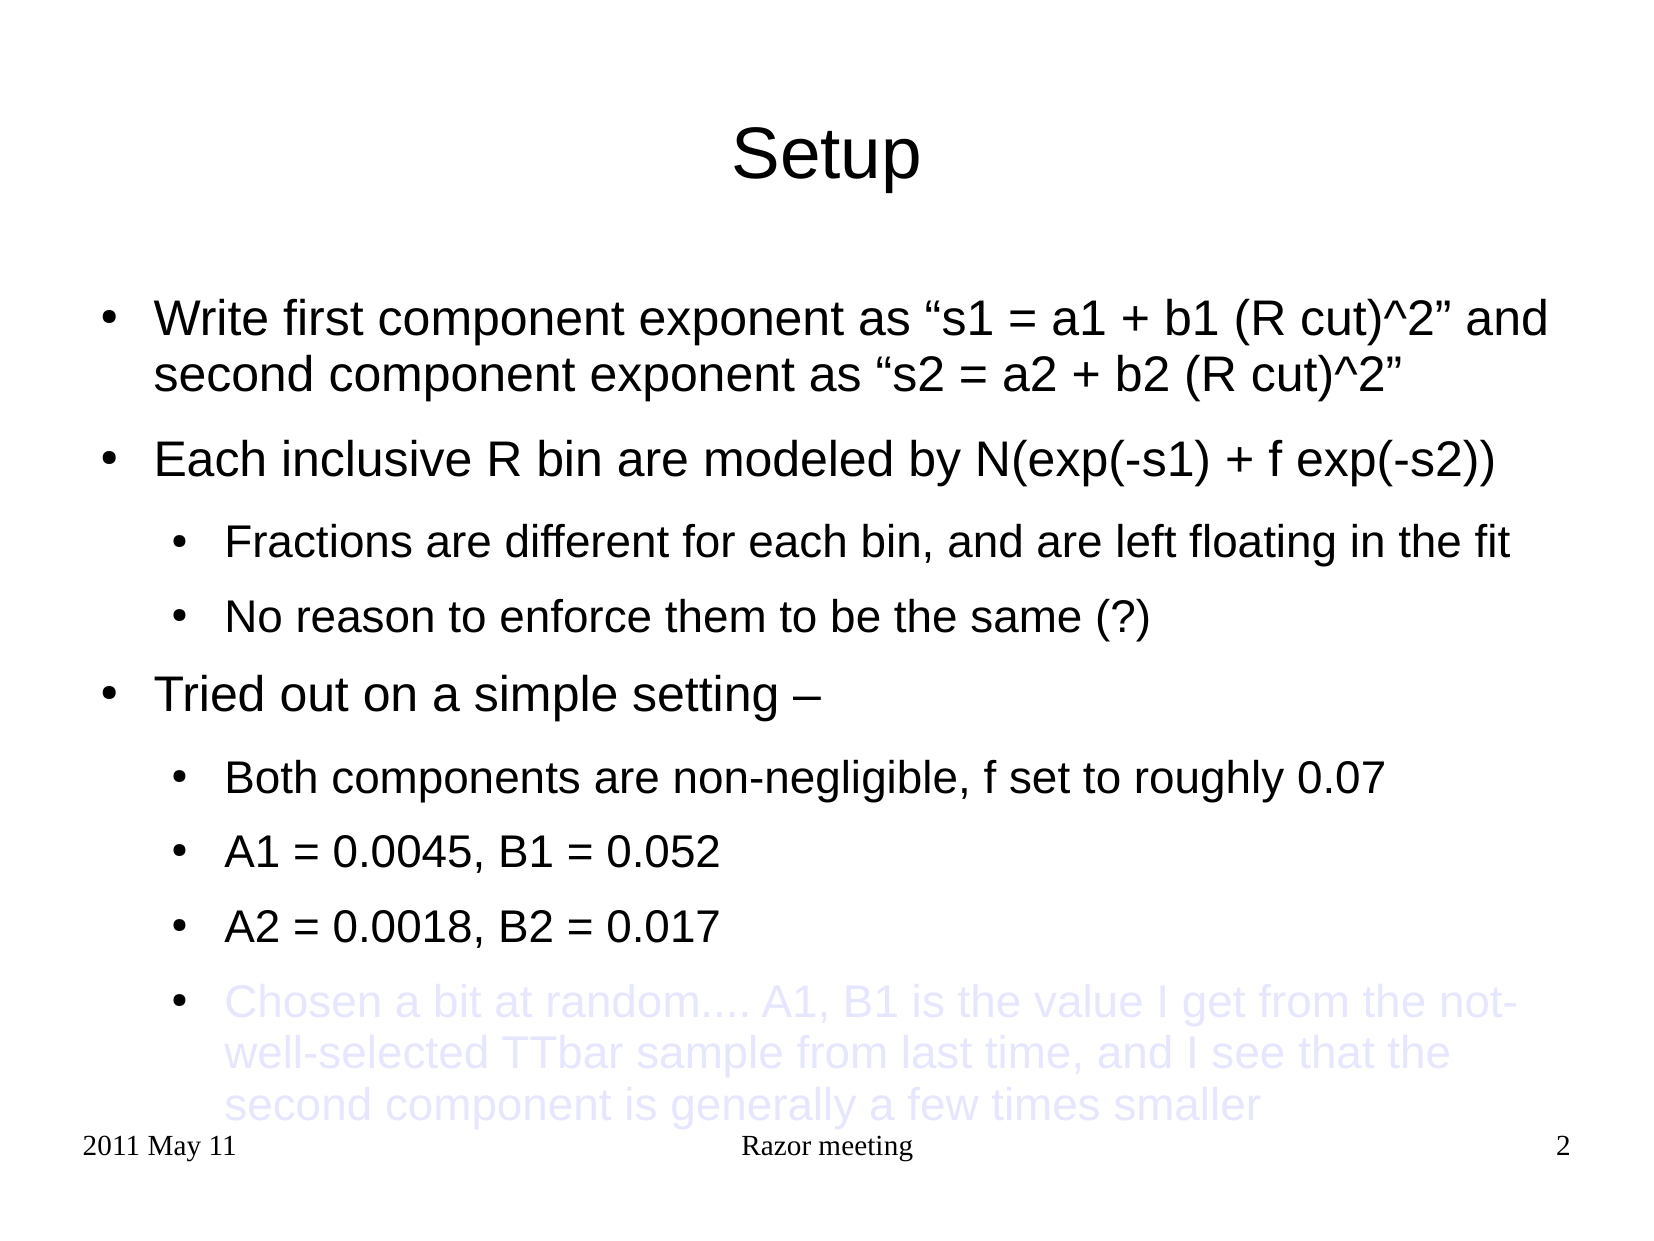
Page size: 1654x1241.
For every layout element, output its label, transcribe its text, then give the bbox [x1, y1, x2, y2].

list Write first component exponent as “s1 = a1 + b1 (R cut)^2” and second component exponent as “s2 = a2 + b2 (R cut)^2” Each inclusive R bin are modeled by N(exp(-s1) + f exp(-s2)) Fractions are different for each bin, and are left floating in the fit No reason to enforce them to be the same (?) Tried out on a simple setting – Both components are non-negligible, f set to roughly 0.07 A1 = 0.0045, B1 = 0.052 A2 = 0.0018, B2 = 0.017 Chosen a bit at random.... A1, B1 is the value I get from the not-well-selected TTbar sample from last time, and I see that the second component is generally a few times smaller [82, 290, 1571, 1131]
title Setup [82, 49, 1571, 257]
